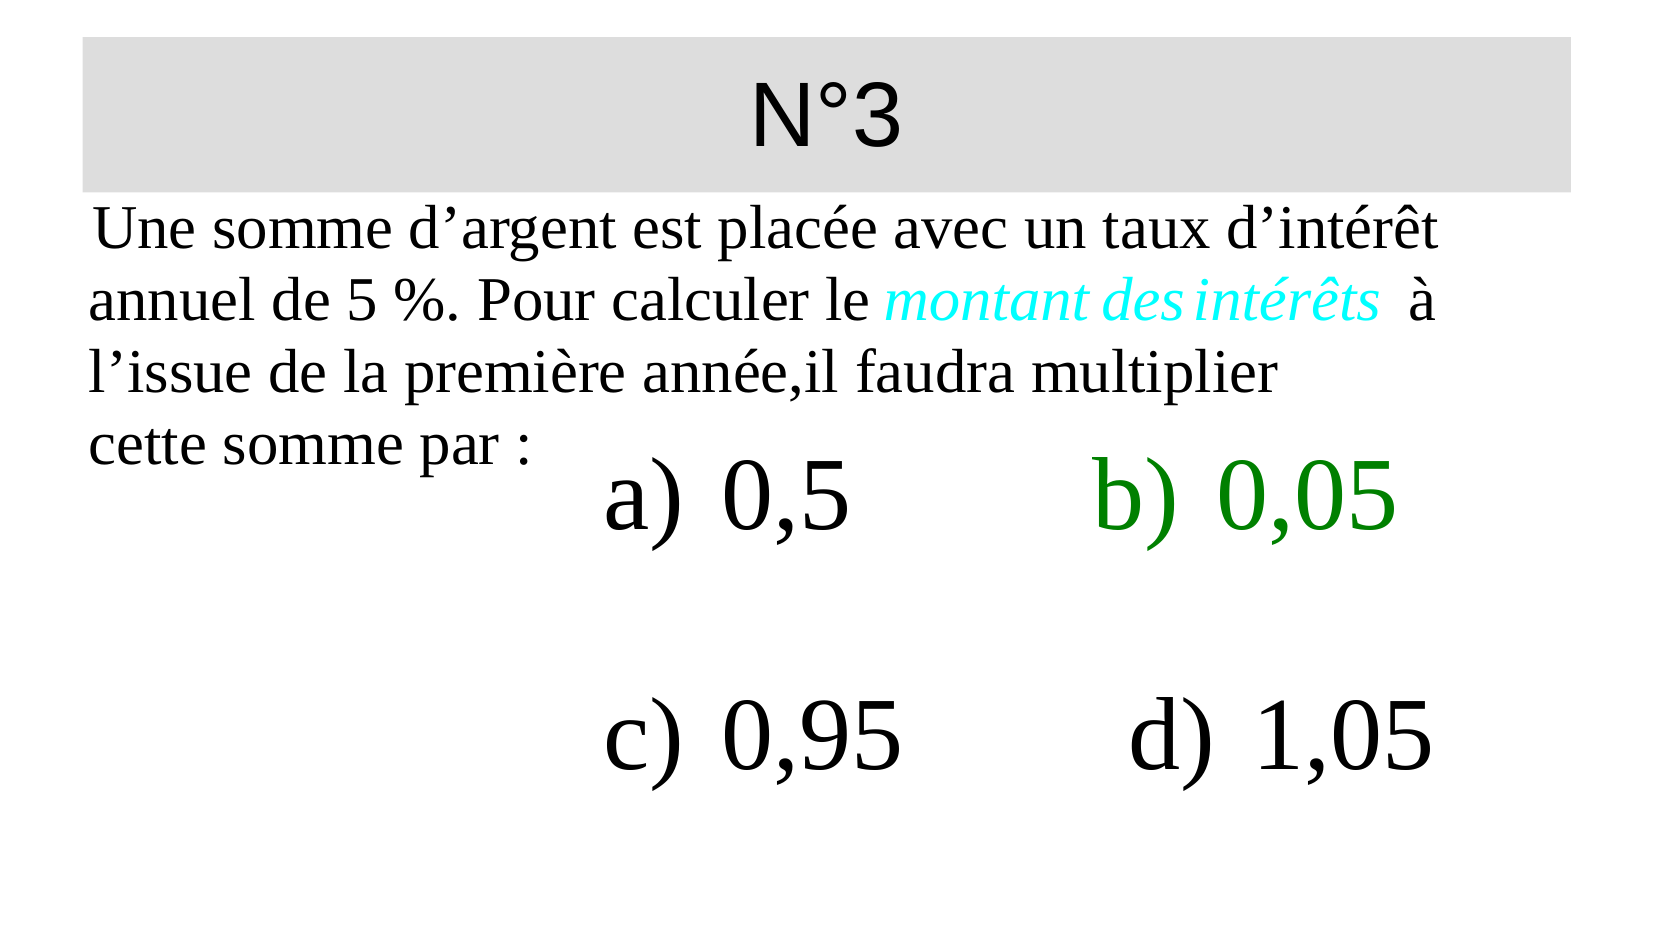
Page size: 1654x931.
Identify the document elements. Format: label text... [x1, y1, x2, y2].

chart [82, 192, 1453, 793]
title N°3 [82, 37, 1571, 193]
